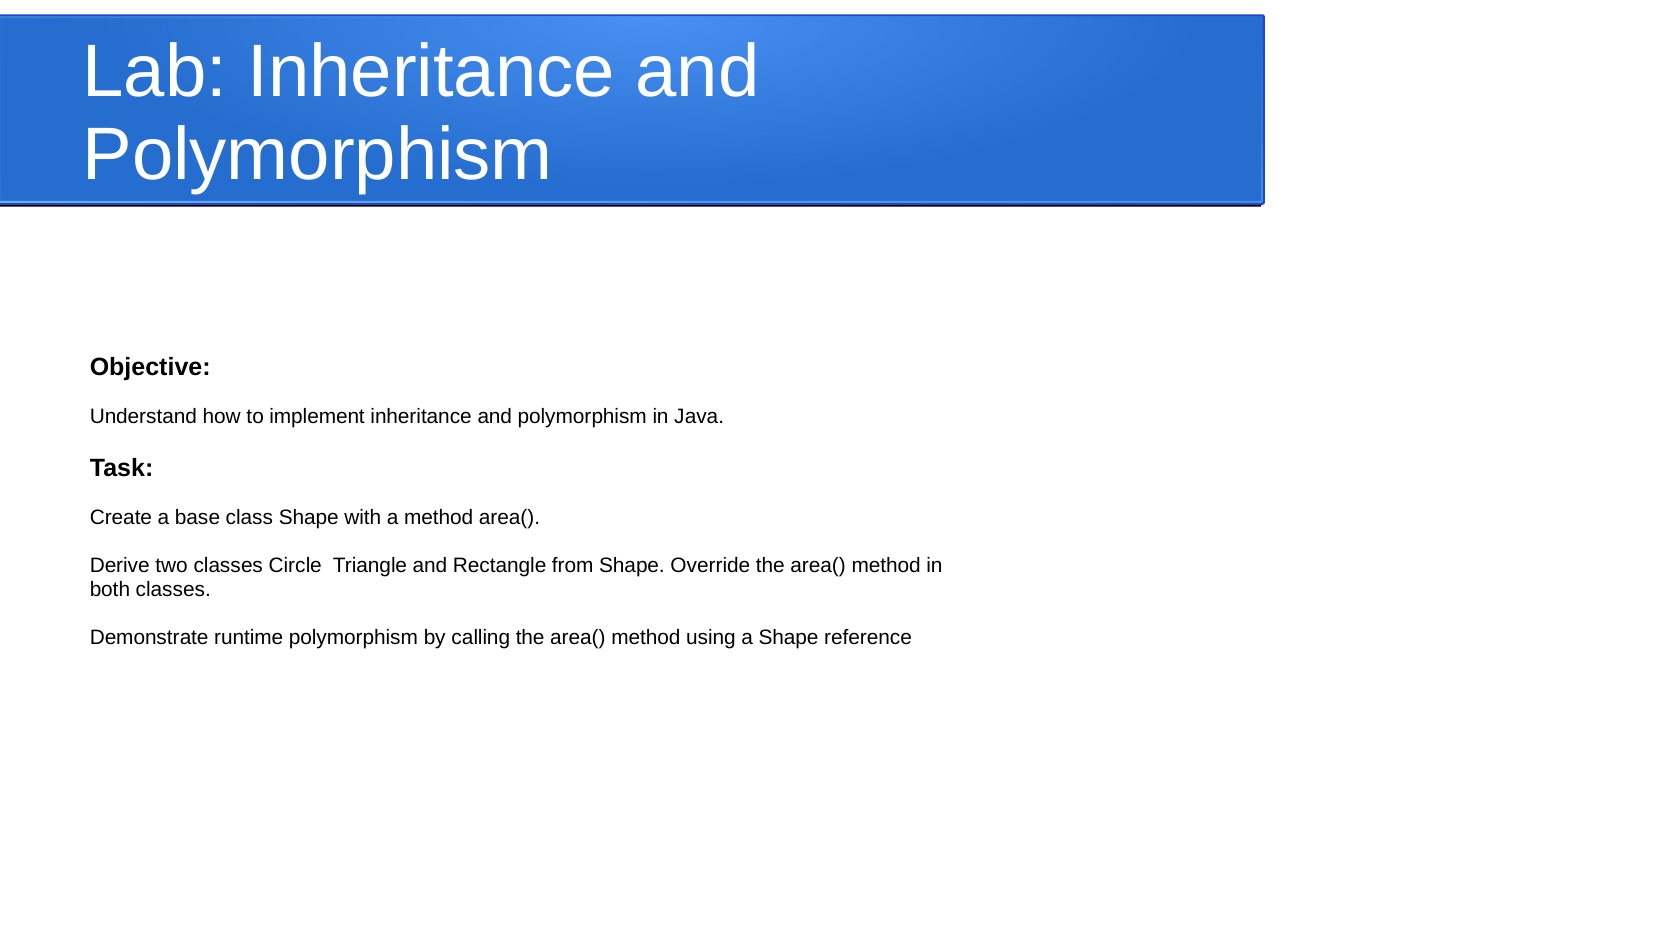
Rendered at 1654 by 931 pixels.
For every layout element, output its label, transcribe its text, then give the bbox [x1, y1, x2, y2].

title Lab: Inheritance and Polymorphism [82, 29, 1235, 196]
text_box Objective: Understand how to implement inheritance and polymorphism in Java. Task: Create a base class Shape with a method area(). Derive two classes Circle Triangle and Rectangle from Shape. Override the area() method in both classes. Demonstrate runtime polymorphism by calling the area() method using a Shape reference [75, 345, 1000, 705]
